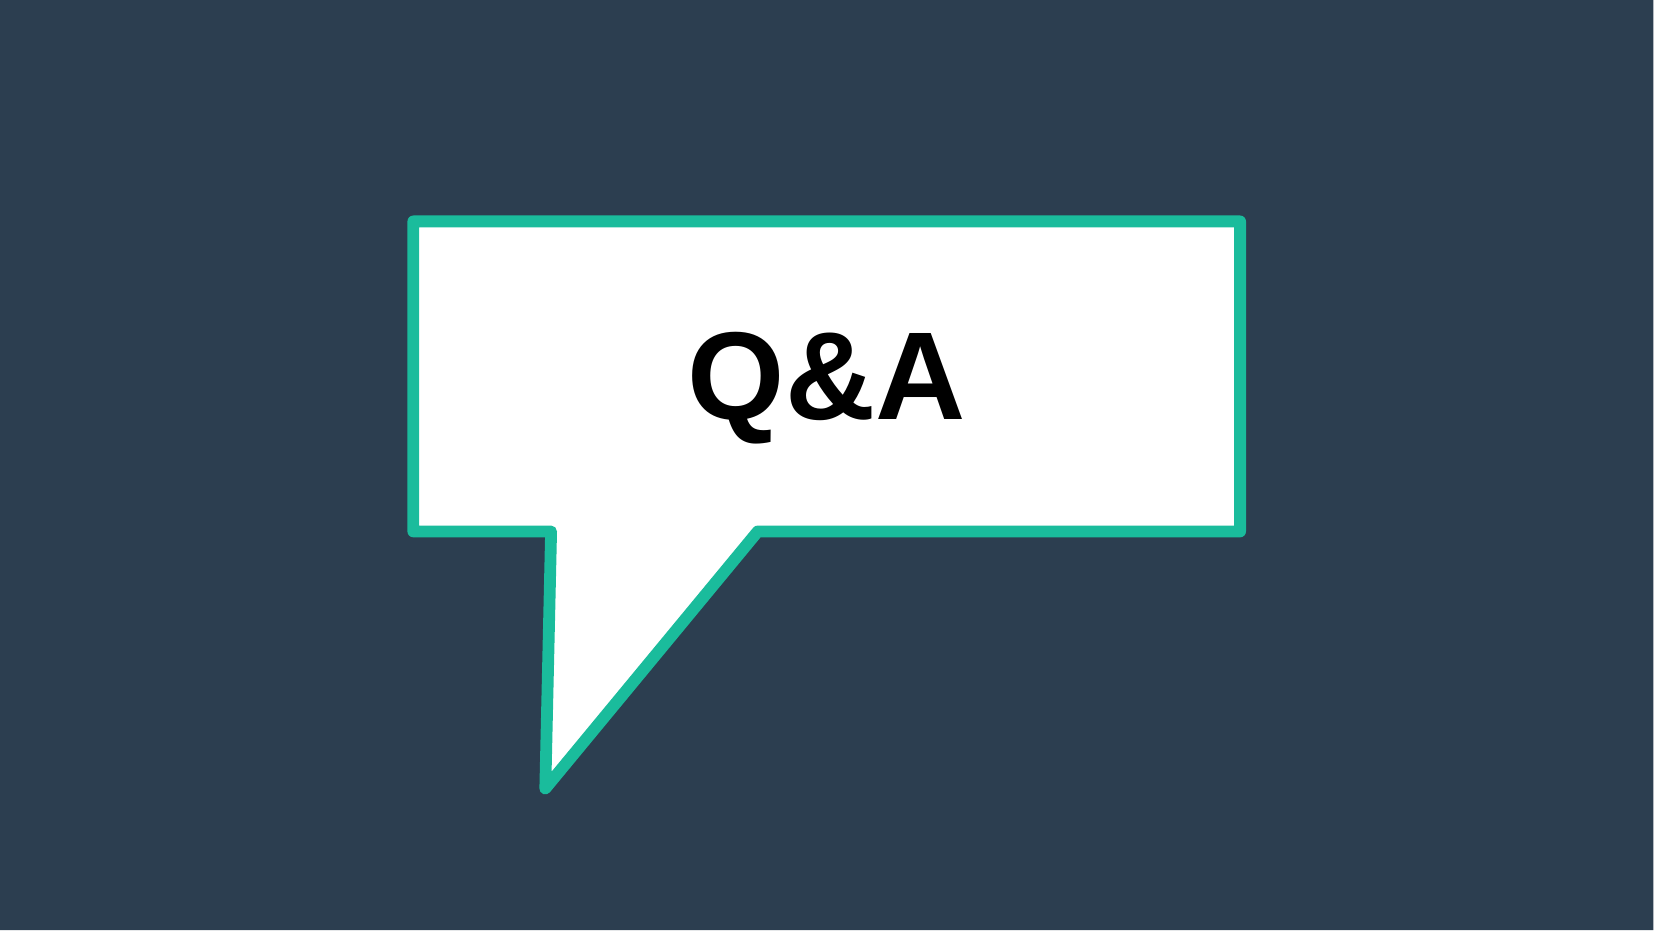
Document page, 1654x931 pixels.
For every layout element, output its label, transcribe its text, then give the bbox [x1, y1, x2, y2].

title Q&A [442, 236, 1211, 502]
